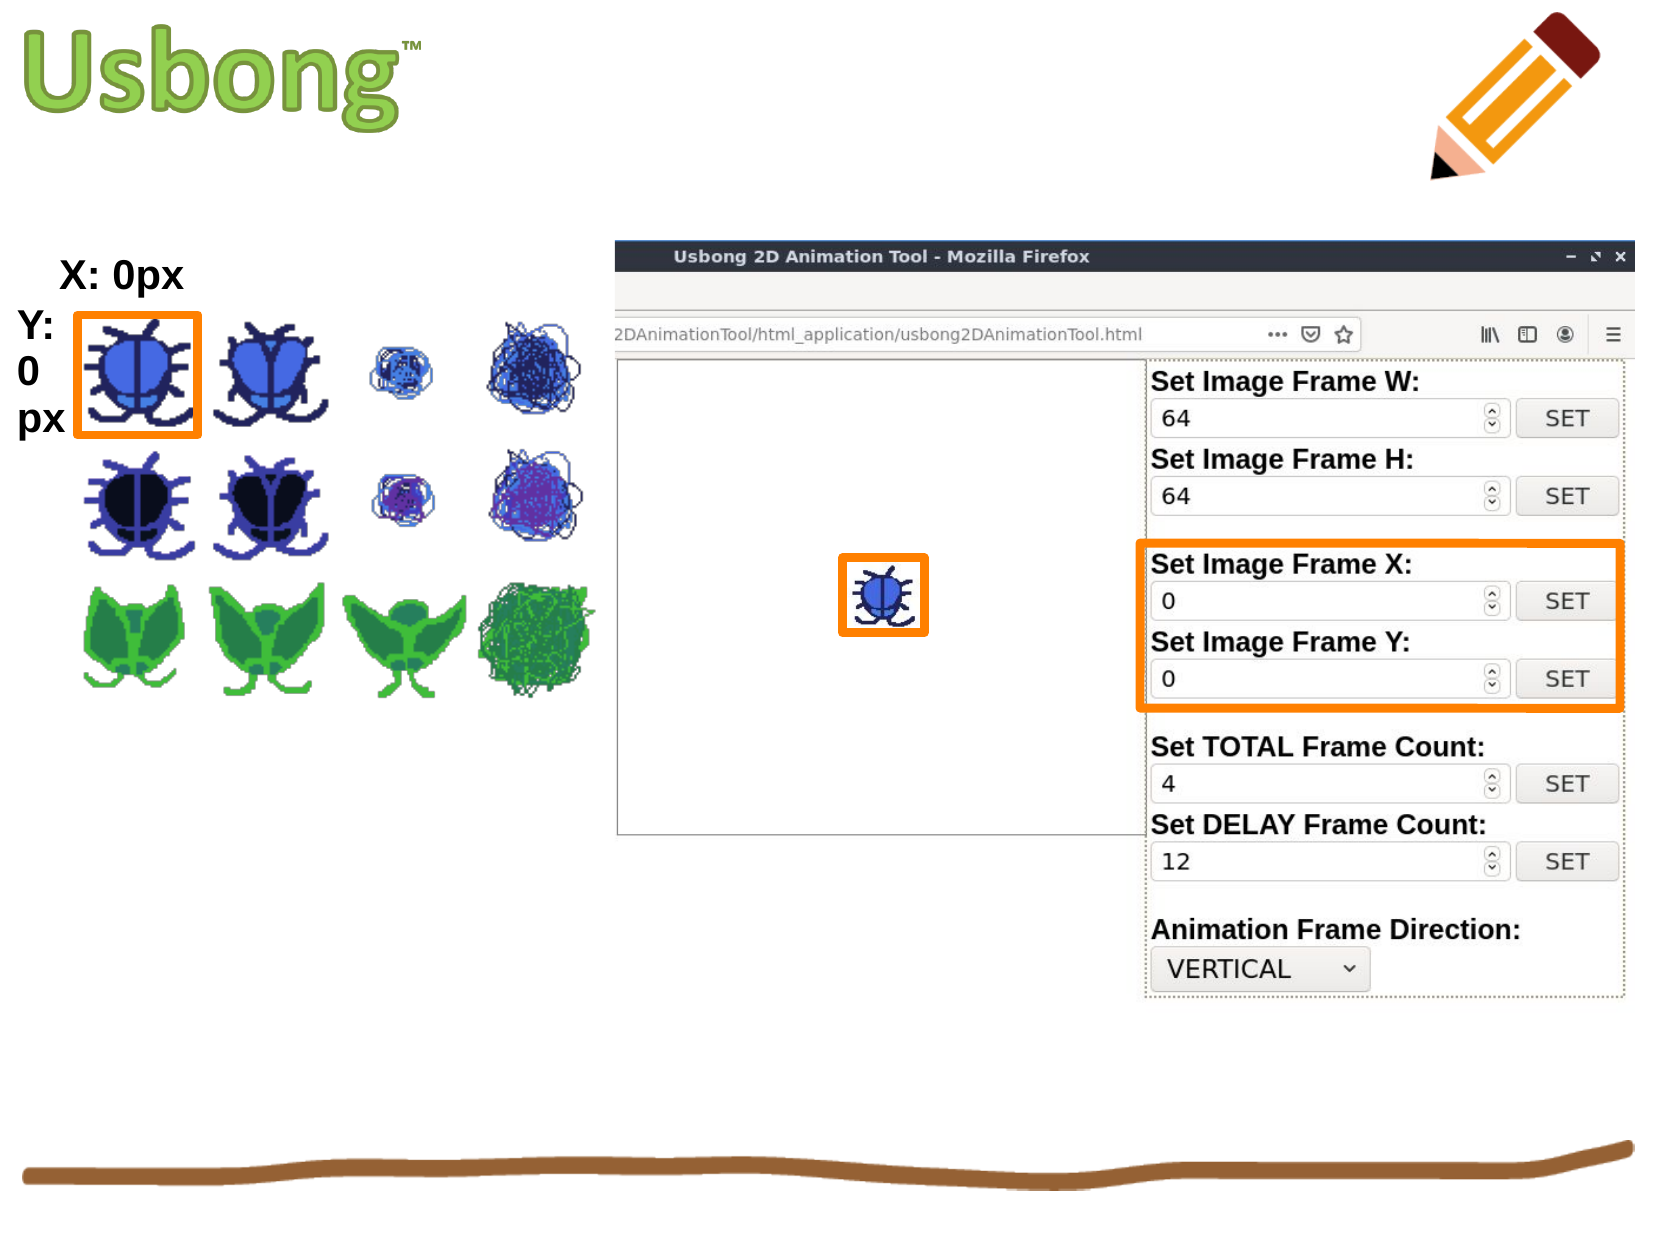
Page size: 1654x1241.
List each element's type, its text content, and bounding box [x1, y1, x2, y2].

picture [614, 240, 1636, 1017]
text_box Y: 0 px [2, 294, 93, 449]
picture [1430, 12, 1601, 181]
text_box X: 0px [44, 244, 200, 306]
picture [22, 1140, 1635, 1191]
picture [24, 24, 421, 133]
picture [68, 306, 602, 841]
picture [93, 319, 193, 431]
